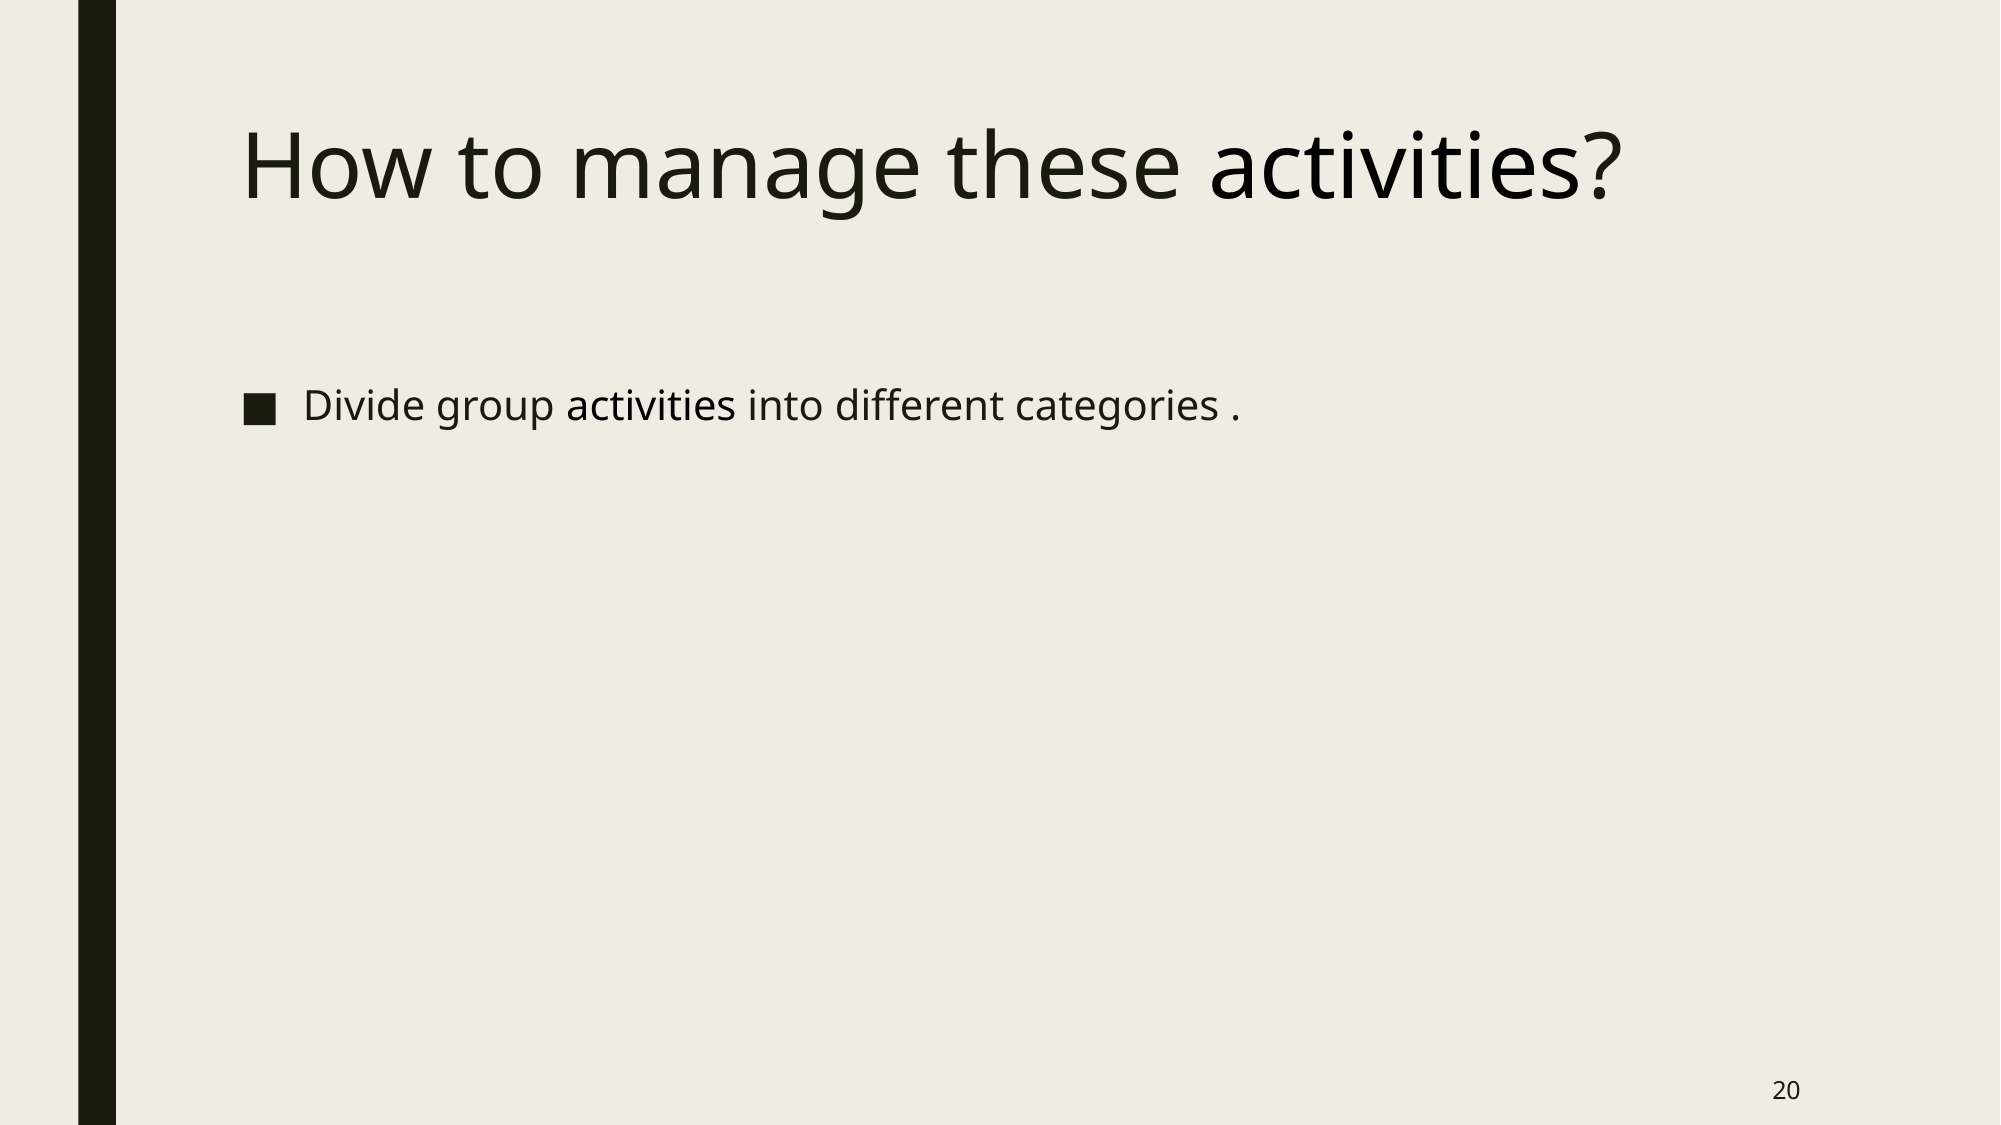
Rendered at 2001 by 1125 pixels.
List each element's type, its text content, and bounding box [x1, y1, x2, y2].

list Divide group activities into different categories . [225, 375, 1800, 963]
title How to manage these activities? [225, 112, 1800, 357]
slide_number <number> [1553, 1058, 1816, 1125]
